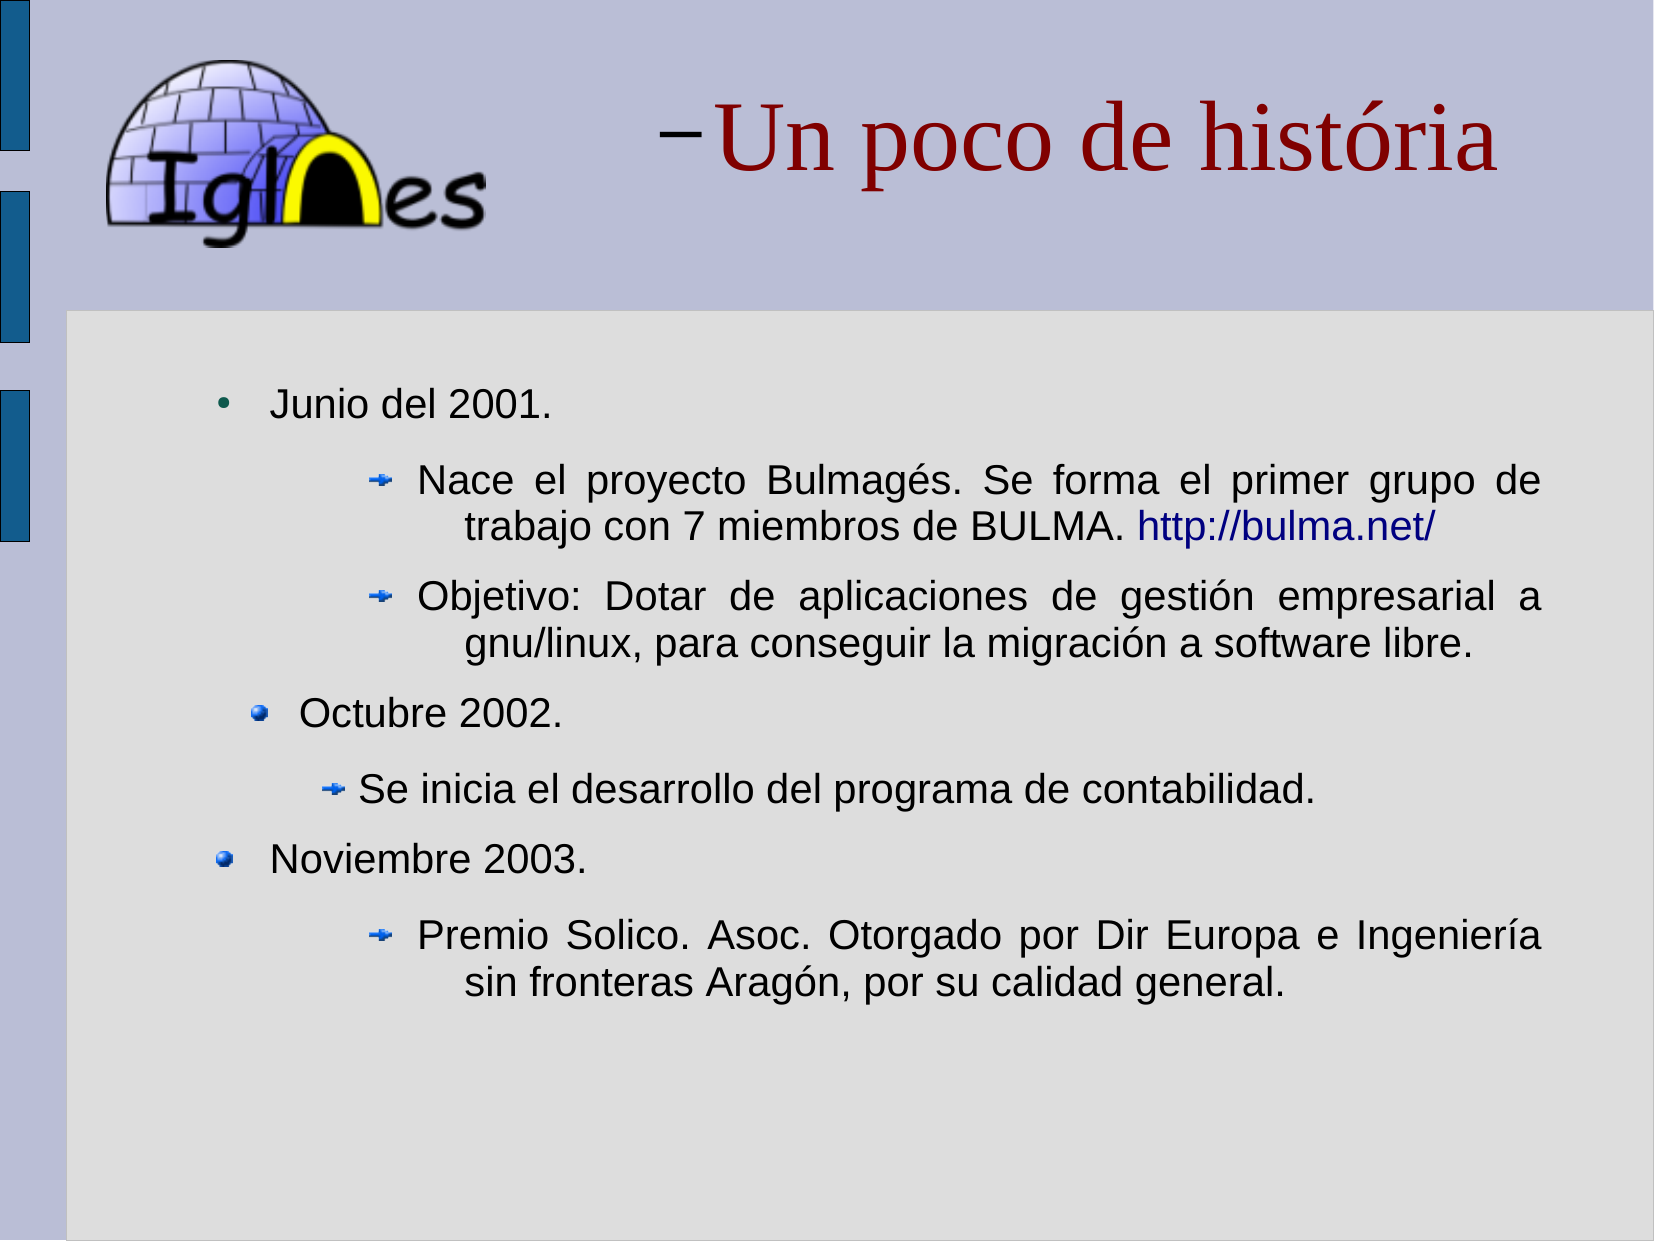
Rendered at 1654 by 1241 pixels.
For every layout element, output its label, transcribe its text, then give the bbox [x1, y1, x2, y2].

picture [106, 60, 486, 248]
text_box Un poco de história [521, 81, 1603, 203]
list Junio del 2001. Nace el proyecto Bulmagés. Se forma el primer grupo de trabajo con 7 miembros de BULMA. http://bulma.net/ Objetivo: Dotar de aplicaciones de gestión empresarial a gnu/linux, para conseguir la migración a software libre. Octubre 2002. Se inicia el desarrollo del programa de contabilidad. Noviembre 2003. Premio Solico. Asoc. Otorgado por Dir Europa e Ingeniería sin fronteras Aragón, por su calidad general. [180, 380, 1543, 1164]
